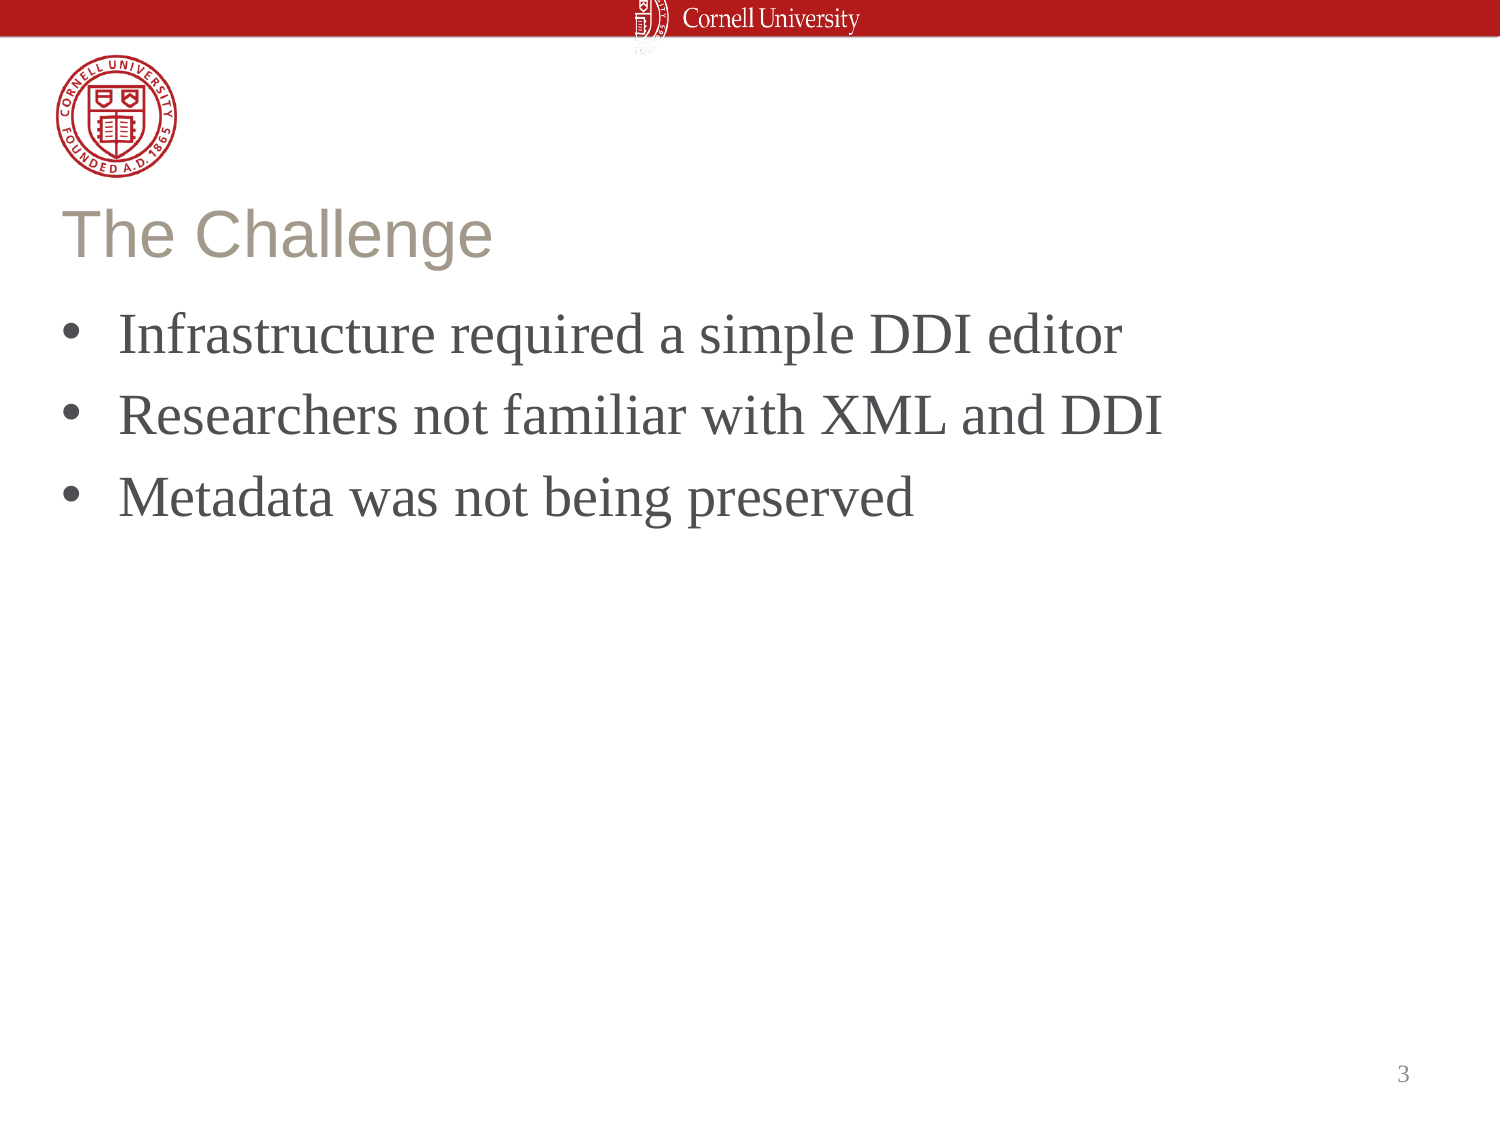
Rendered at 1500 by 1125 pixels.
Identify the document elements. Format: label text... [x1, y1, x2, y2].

list Infrastructure required a simple DDI editor Researchers not familiar with XML and DDI Metadata was not being preserved [46, 288, 1471, 944]
slide_number <number> [1074, 1042, 1425, 1103]
picture [635, 0, 860, 60]
picture [50, 50, 195, 174]
title The Challenge [46, 174, 1471, 288]
